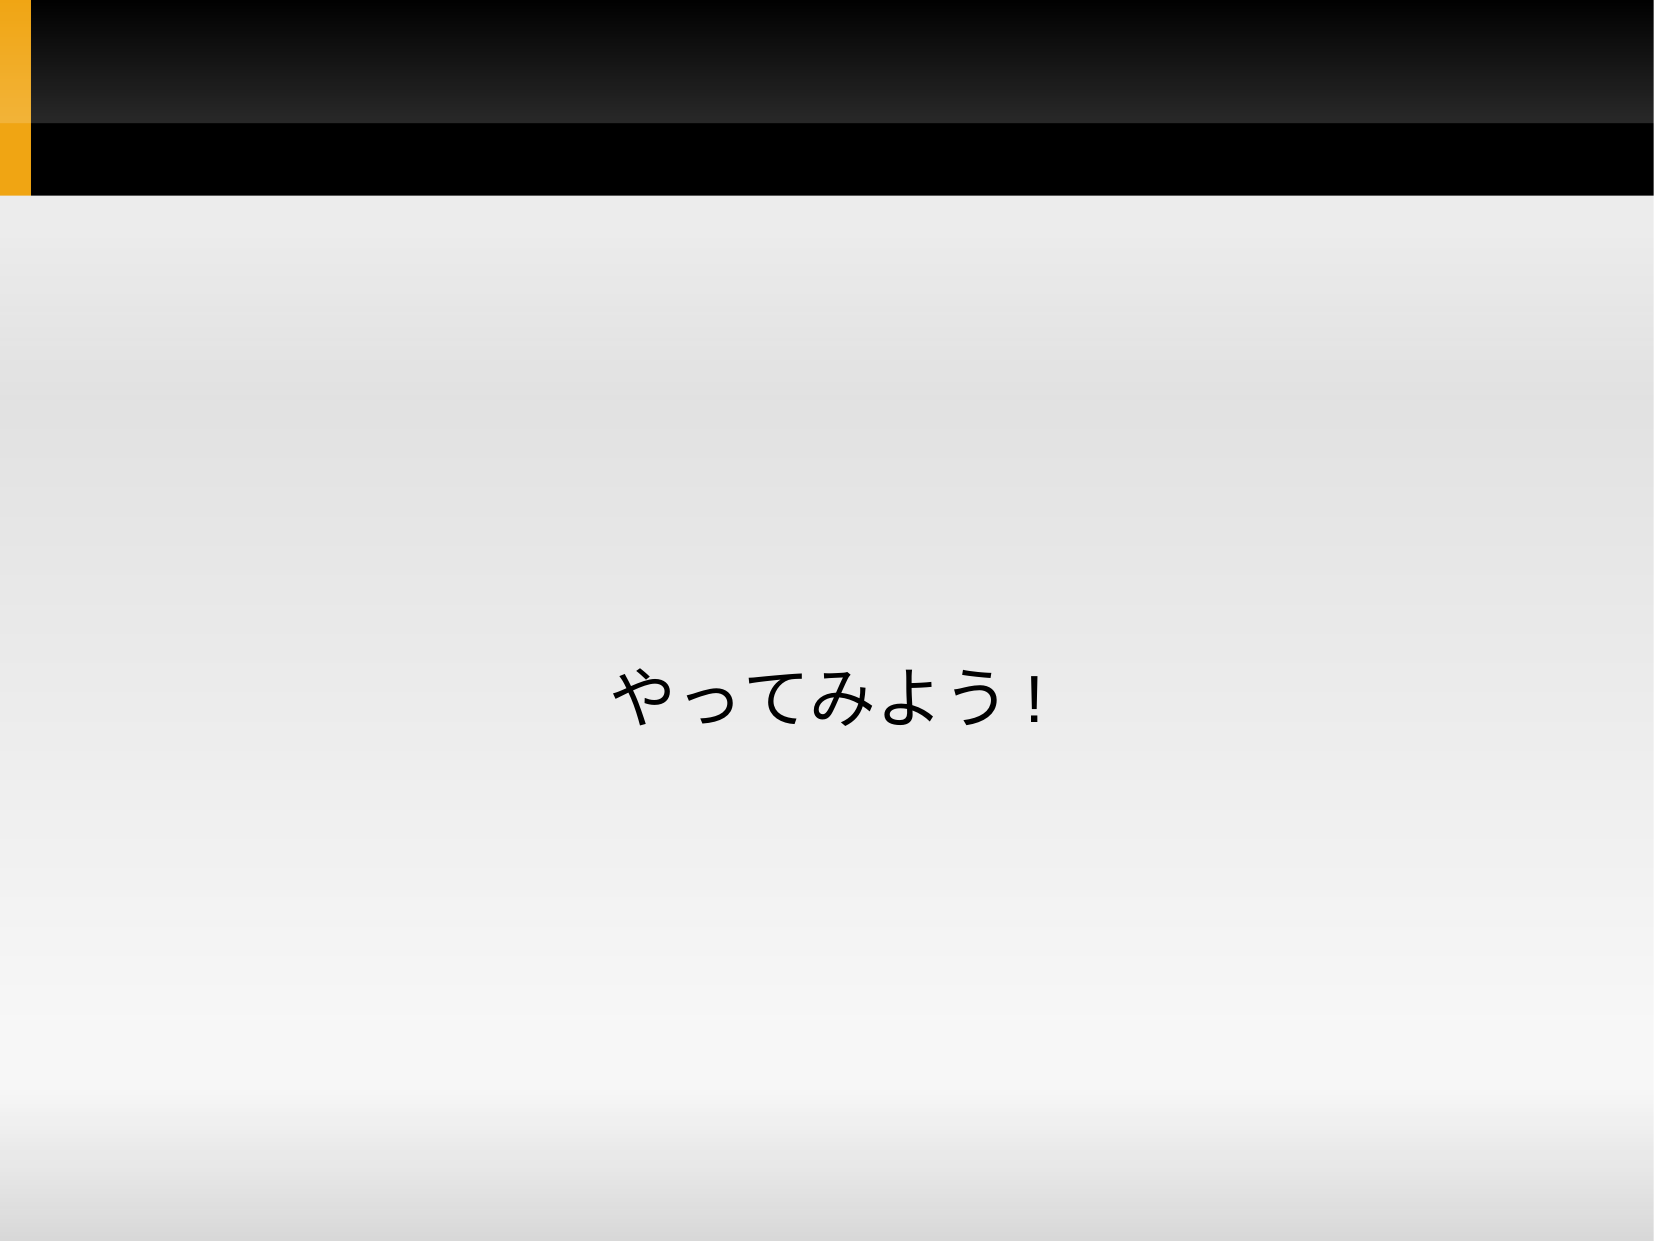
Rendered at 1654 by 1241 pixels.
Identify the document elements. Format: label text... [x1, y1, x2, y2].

subtitle やってみよう! [82, 290, 1571, 1109]
picture [0, 0, 1654, 1241]
